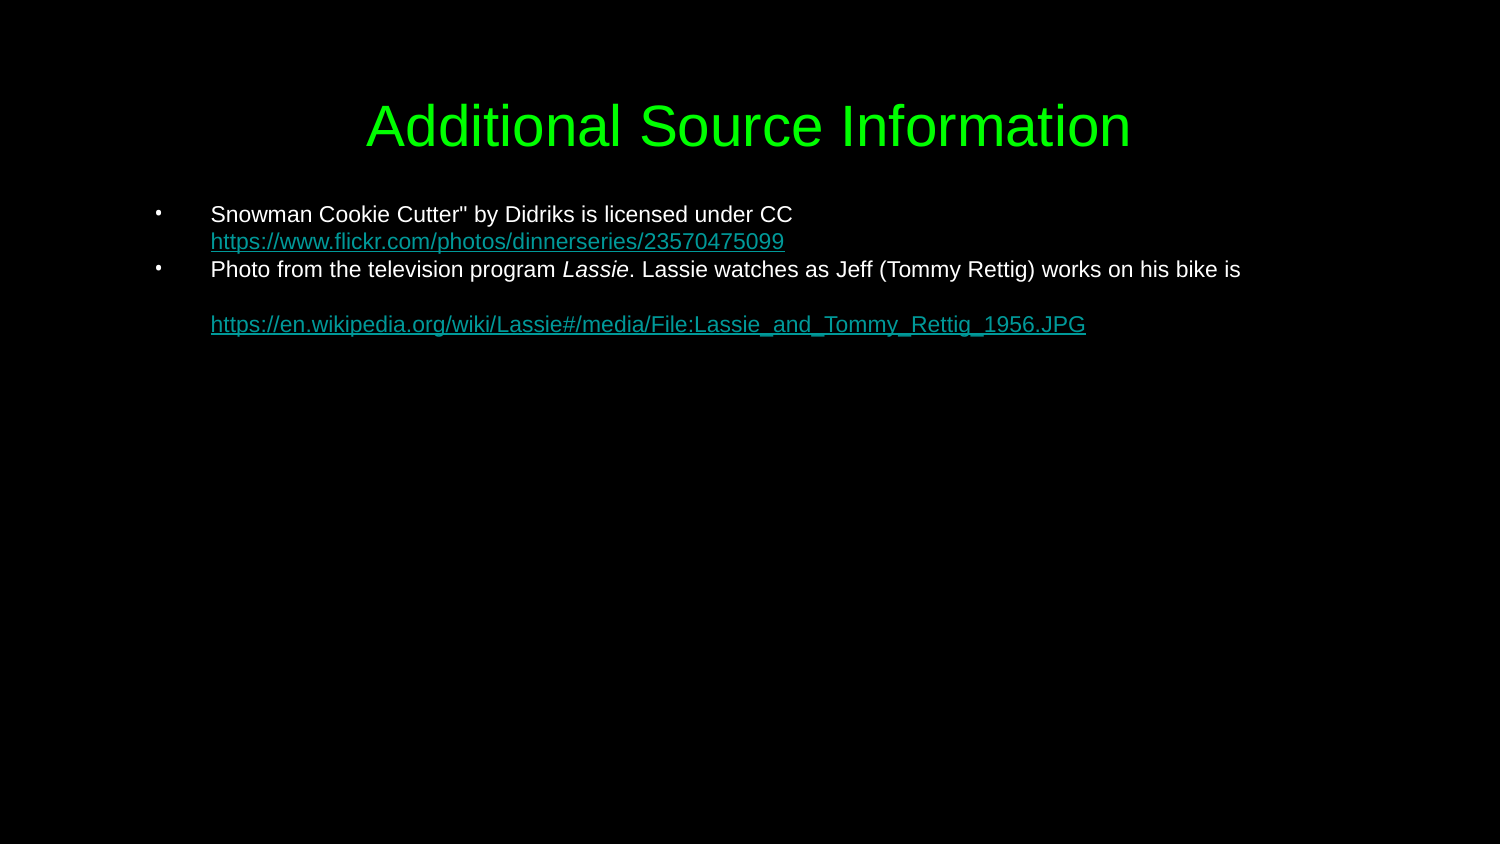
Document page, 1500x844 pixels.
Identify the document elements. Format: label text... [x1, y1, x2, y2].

title Additional Source Information [139, 78, 1361, 167]
list Snowman Cookie Cutter" by Didriks is licensed under CC BY https://www.flickr.com/photos/dinnerseries/23570475099 Photo from the television program Lassie. Lassie watches as Jeff (Tommy Rettig) works on his bike is Public Domain https://en.wikipedia.org/wiki/Lassie#/media/File:Lassie_and_Tommy_Rettig_1956.JPG [139, 184, 1361, 734]
